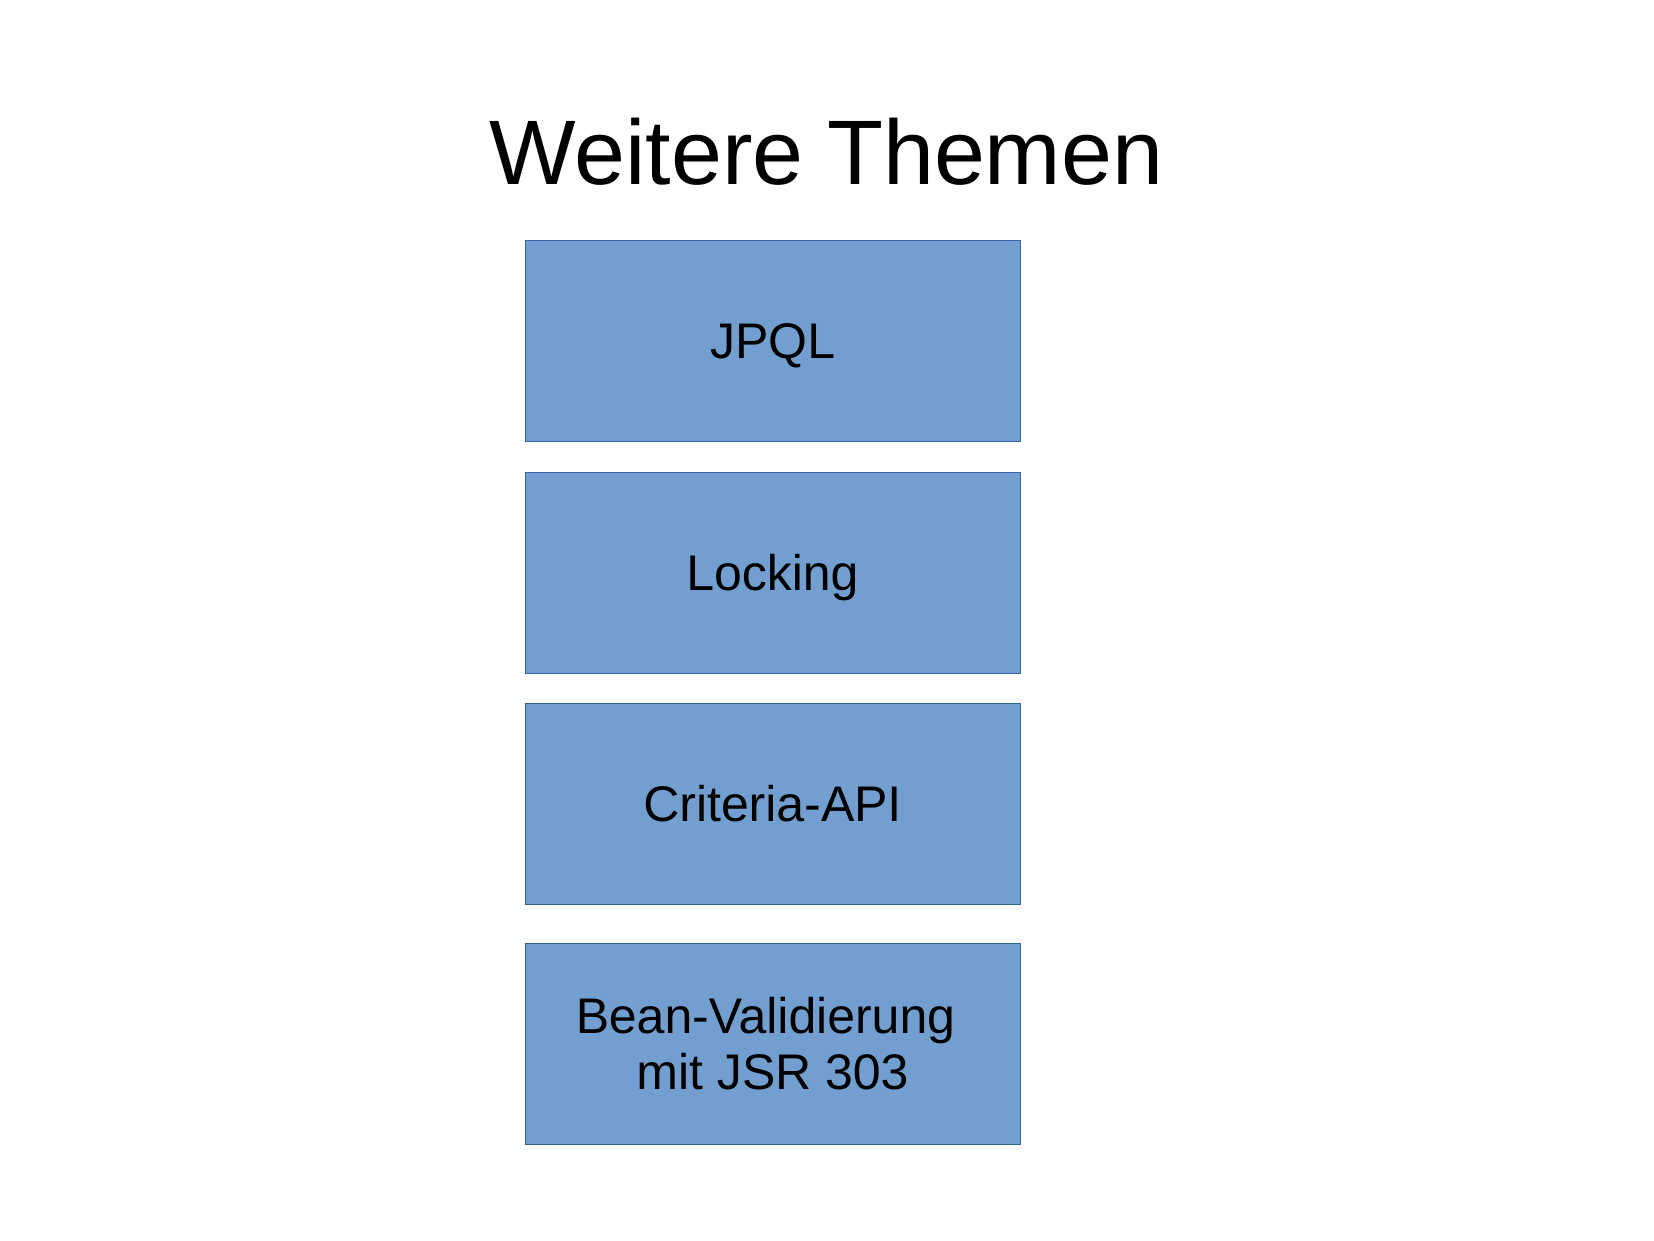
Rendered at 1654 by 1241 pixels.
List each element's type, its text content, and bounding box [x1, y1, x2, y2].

text_box Bean-Validierung mit JSR 303 [525, 943, 1021, 1145]
title Weitere Themen [82, 49, 1571, 257]
text_box Criteria-API [525, 703, 1021, 905]
text_box JPQL [525, 240, 1021, 442]
text_box Locking [525, 472, 1021, 674]
